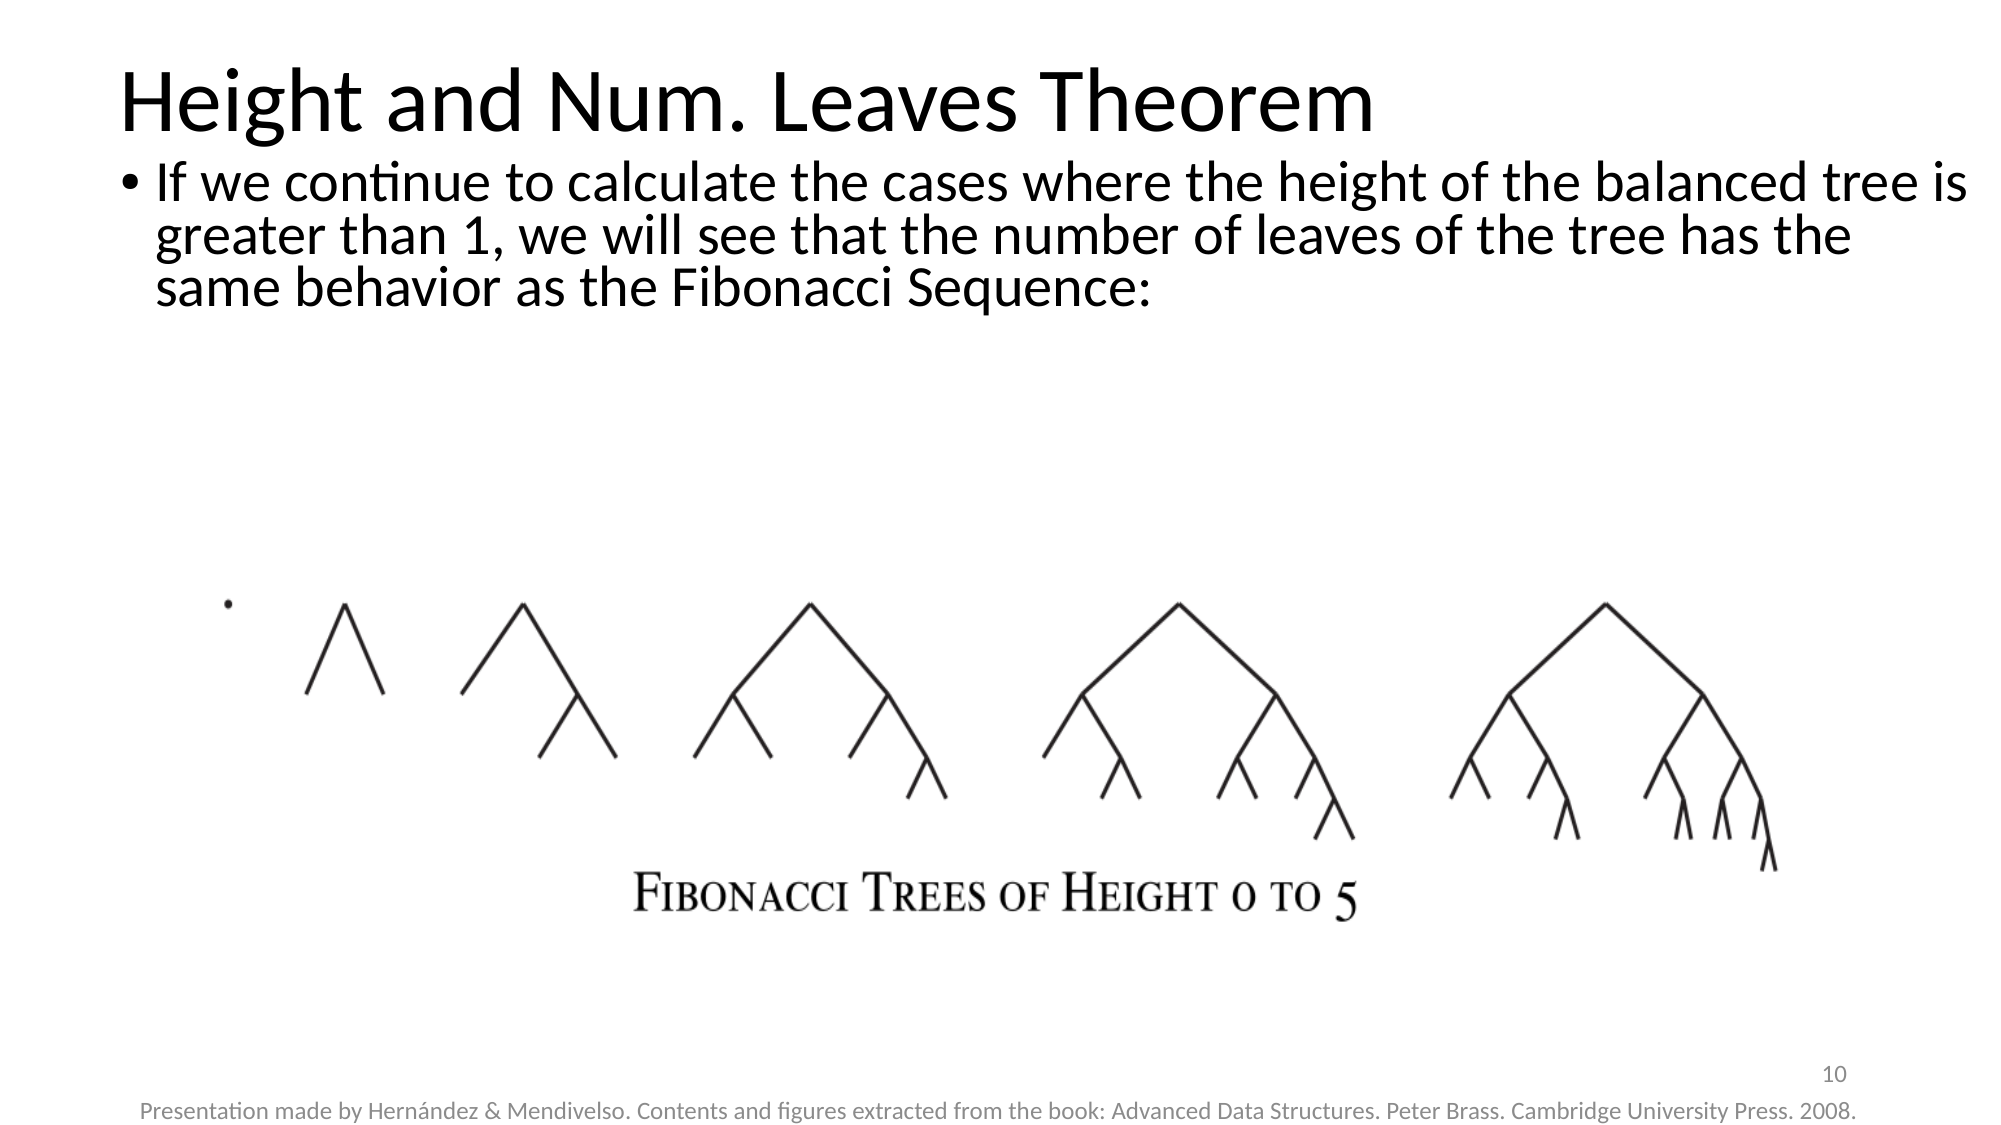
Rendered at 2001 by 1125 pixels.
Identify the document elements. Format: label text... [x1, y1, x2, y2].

picture [179, 493, 1868, 981]
title Height and Num. Leaves Theorem [119, 1, 1845, 150]
text_box If we continue to calculate the cases where the height of the balanced tree is greater than 1, we will see that the number of leaves of the tree has the same behavior as the Fibonacci Sequence: [119, 159, 1983, 446]
text_box Presentation made by Hernández & Mendivelso. Contents and figures extracted from the book: Advanced Data Structures. Peter Brass. Cambridge University Press. 2008. [0, 1100, 2000, 1119]
